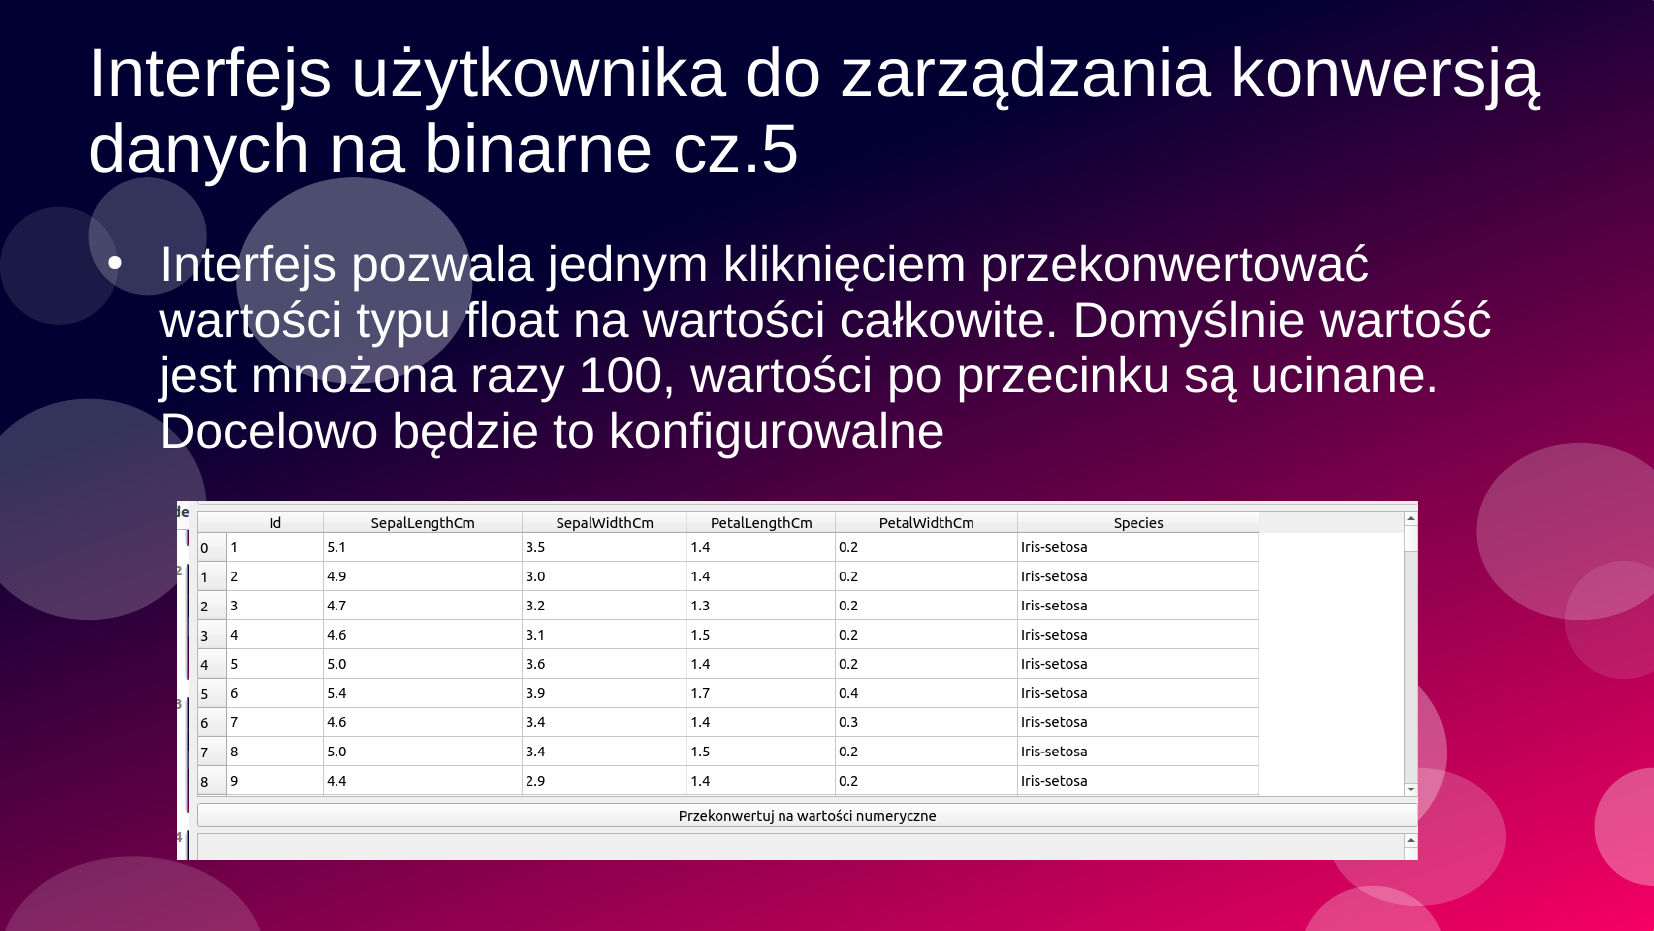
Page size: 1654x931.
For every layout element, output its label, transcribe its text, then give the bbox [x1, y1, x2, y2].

title Interfejs użytkownika do zarządzania konwersją danych na binarne cz.5 [88, 29, 1565, 192]
list Interfejs pozwala jednym kliknięciem przekonwertować wartości typu float na wartości całkowite. Domyślnie wartość jest mnożona razy 100, wartości po przecinku są ucinane. Docelowo będzie to konfigurowalne [88, 236, 1565, 768]
picture [177, 501, 1418, 860]
